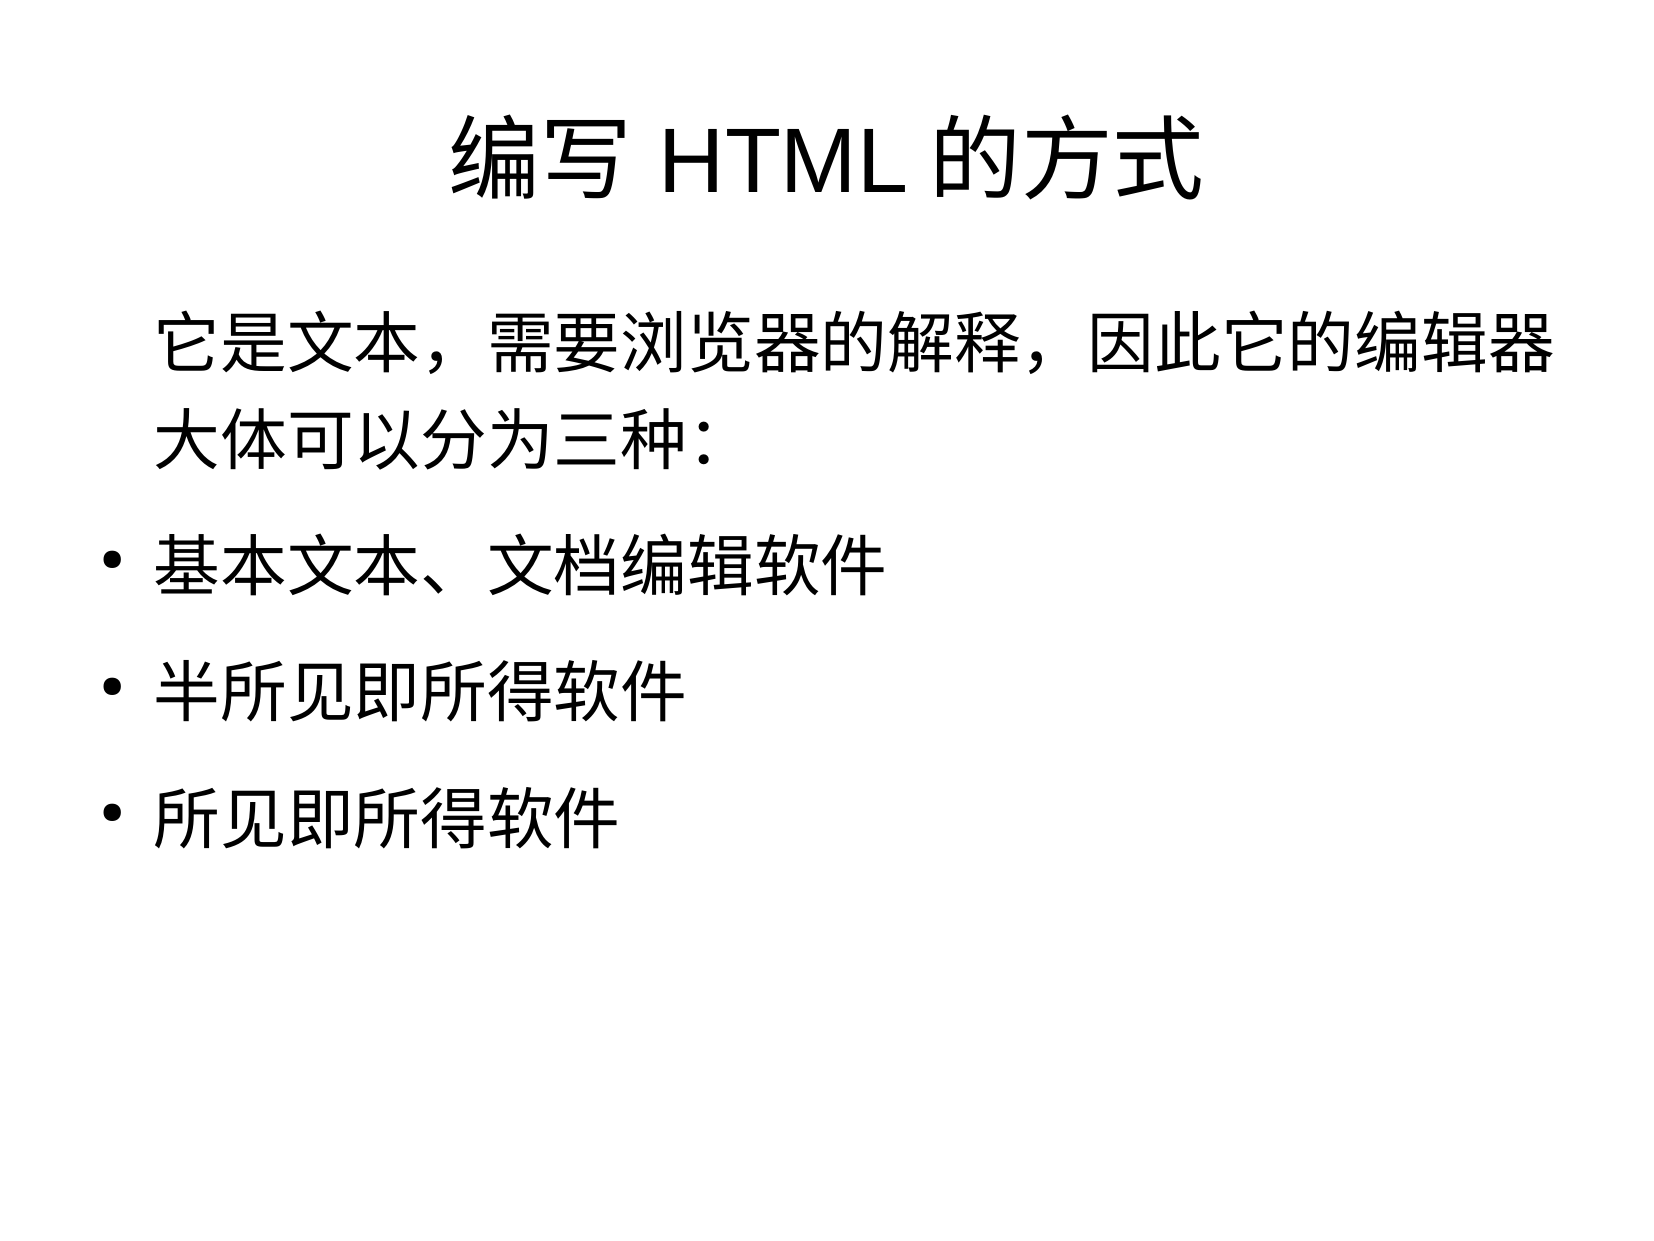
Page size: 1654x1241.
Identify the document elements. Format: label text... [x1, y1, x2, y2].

list 它是文本，需要浏览器的解释，因此它的编辑器大体可以分为三种： 基本文本、文档编辑软件 半所见即所得软件 所见即所得软件 [82, 290, 1571, 1010]
title 编写HTML的方式 [82, 49, 1571, 257]
